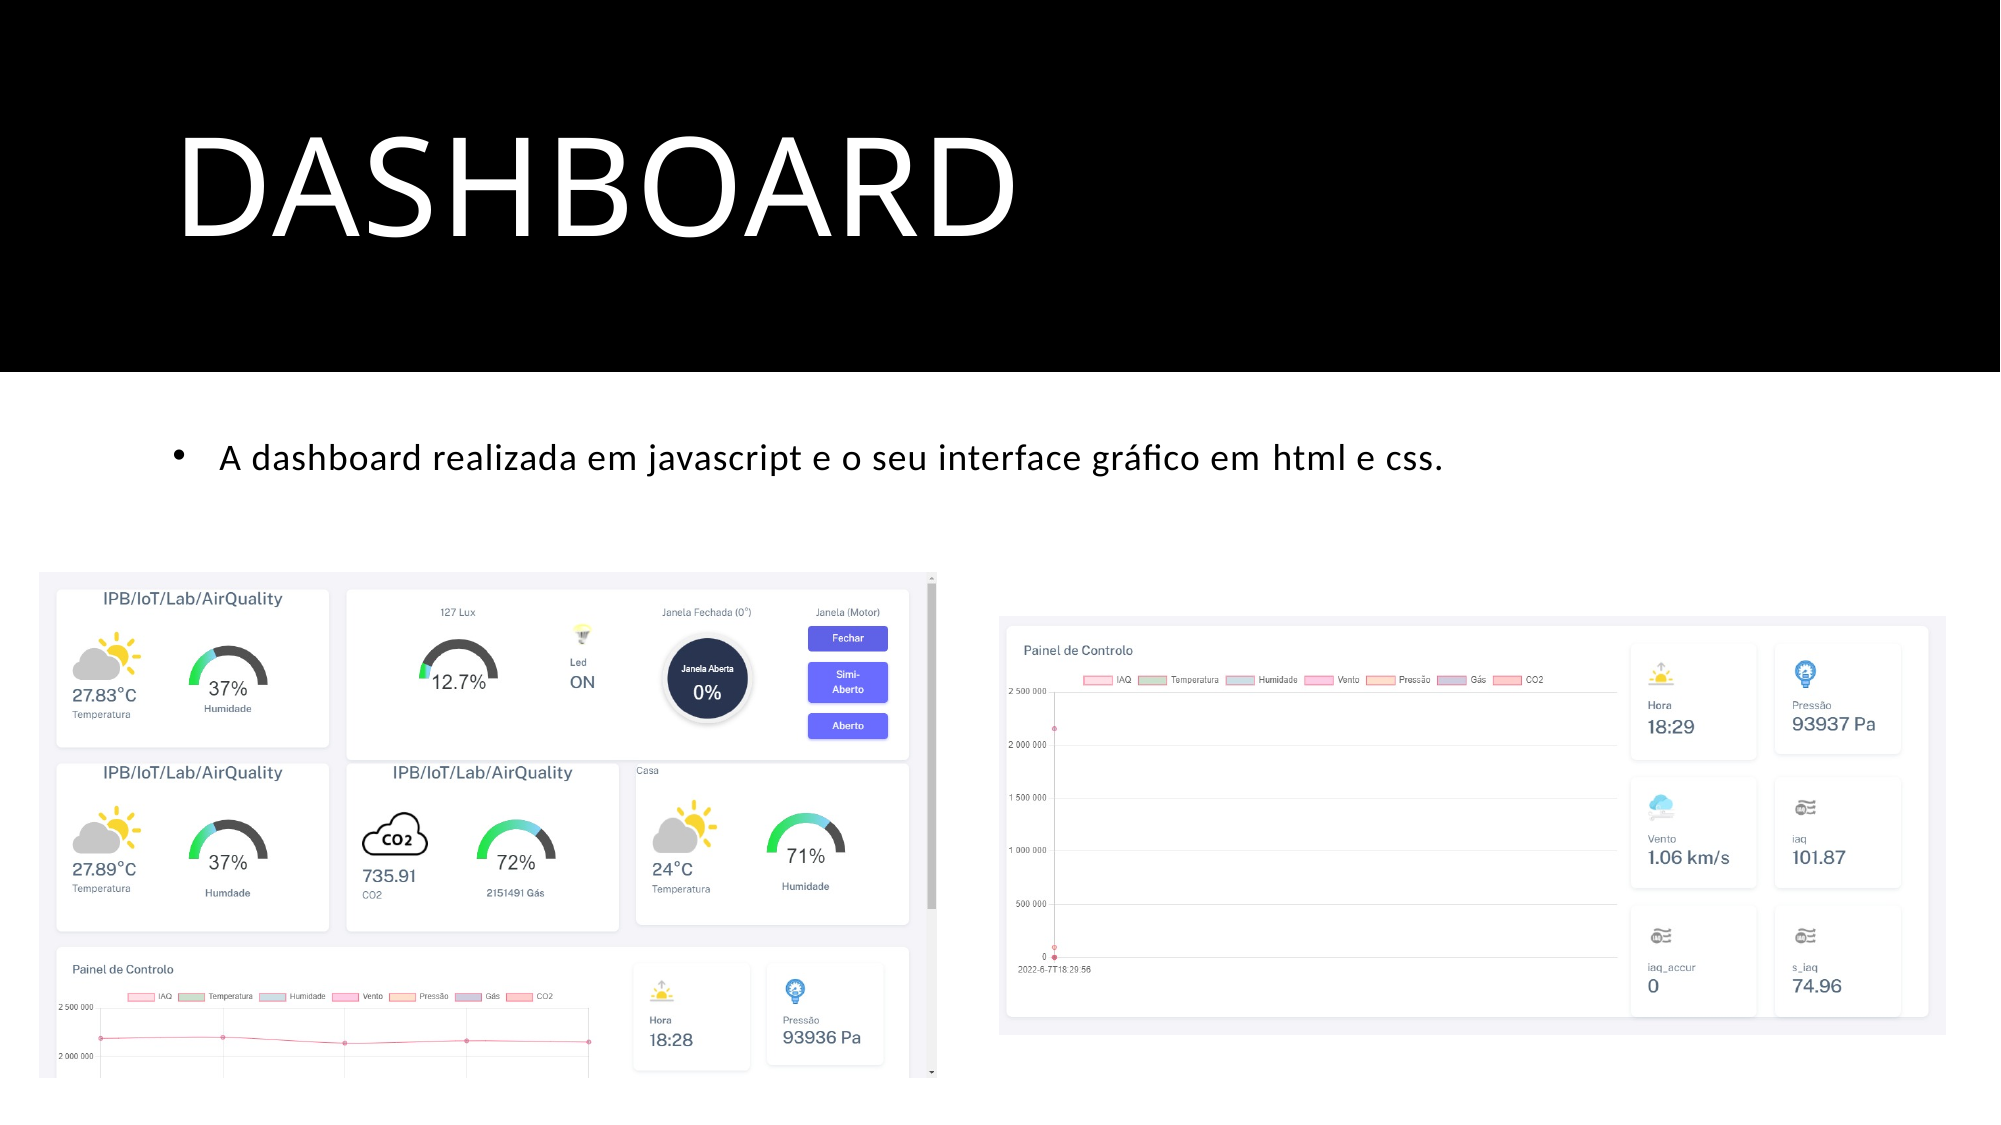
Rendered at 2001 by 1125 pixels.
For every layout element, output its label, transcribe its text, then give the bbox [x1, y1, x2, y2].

title Dashboard [157, 52, 1842, 332]
list A dashboard realizada em javascript e o seu interface gráfico em html e css. [157, 424, 1842, 1014]
picture [999, 616, 1946, 1035]
picture [39, 572, 937, 1078]
